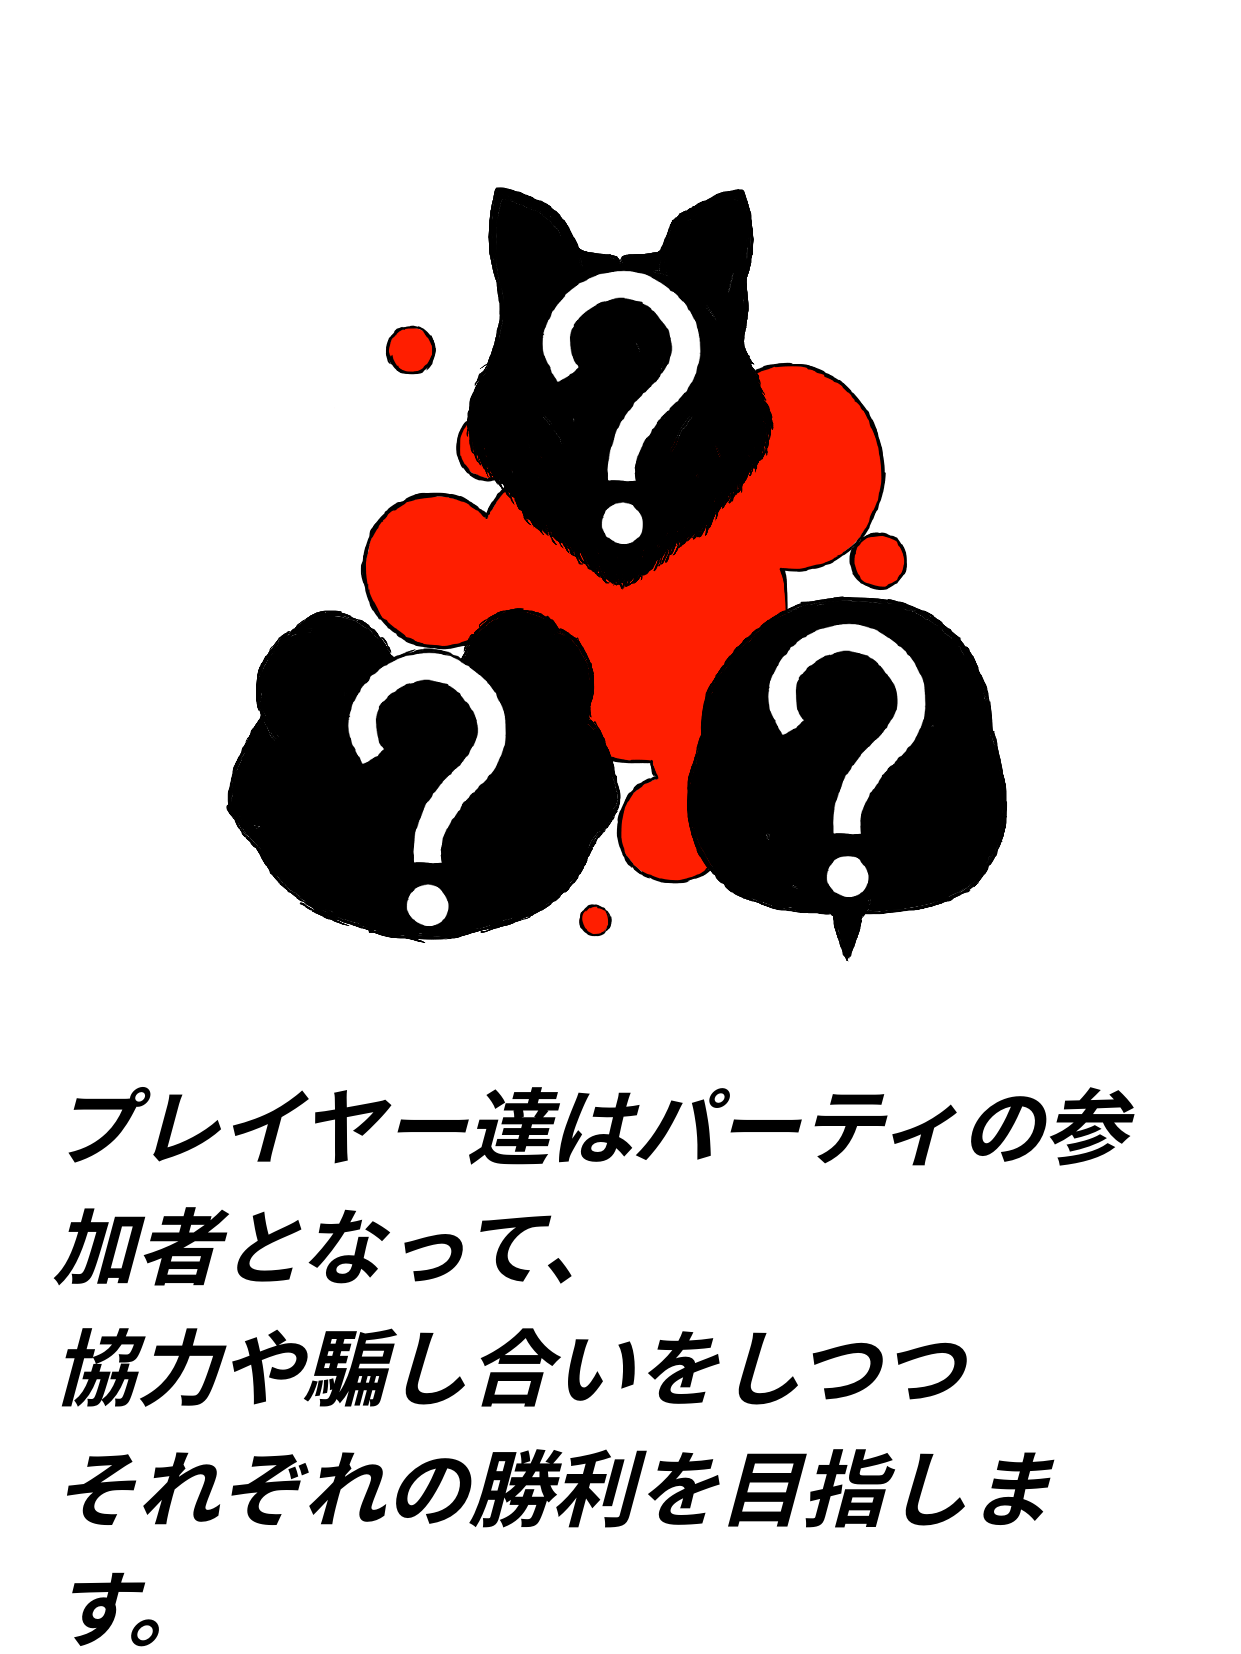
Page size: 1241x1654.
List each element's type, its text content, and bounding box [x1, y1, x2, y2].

picture [169, 119, 1070, 1021]
text_box プレイヤー達はパーティの参加者となって、 協力や騙し合いをしつつ それぞれの勝利を目指します。 [37, 1230, 1205, 1496]
